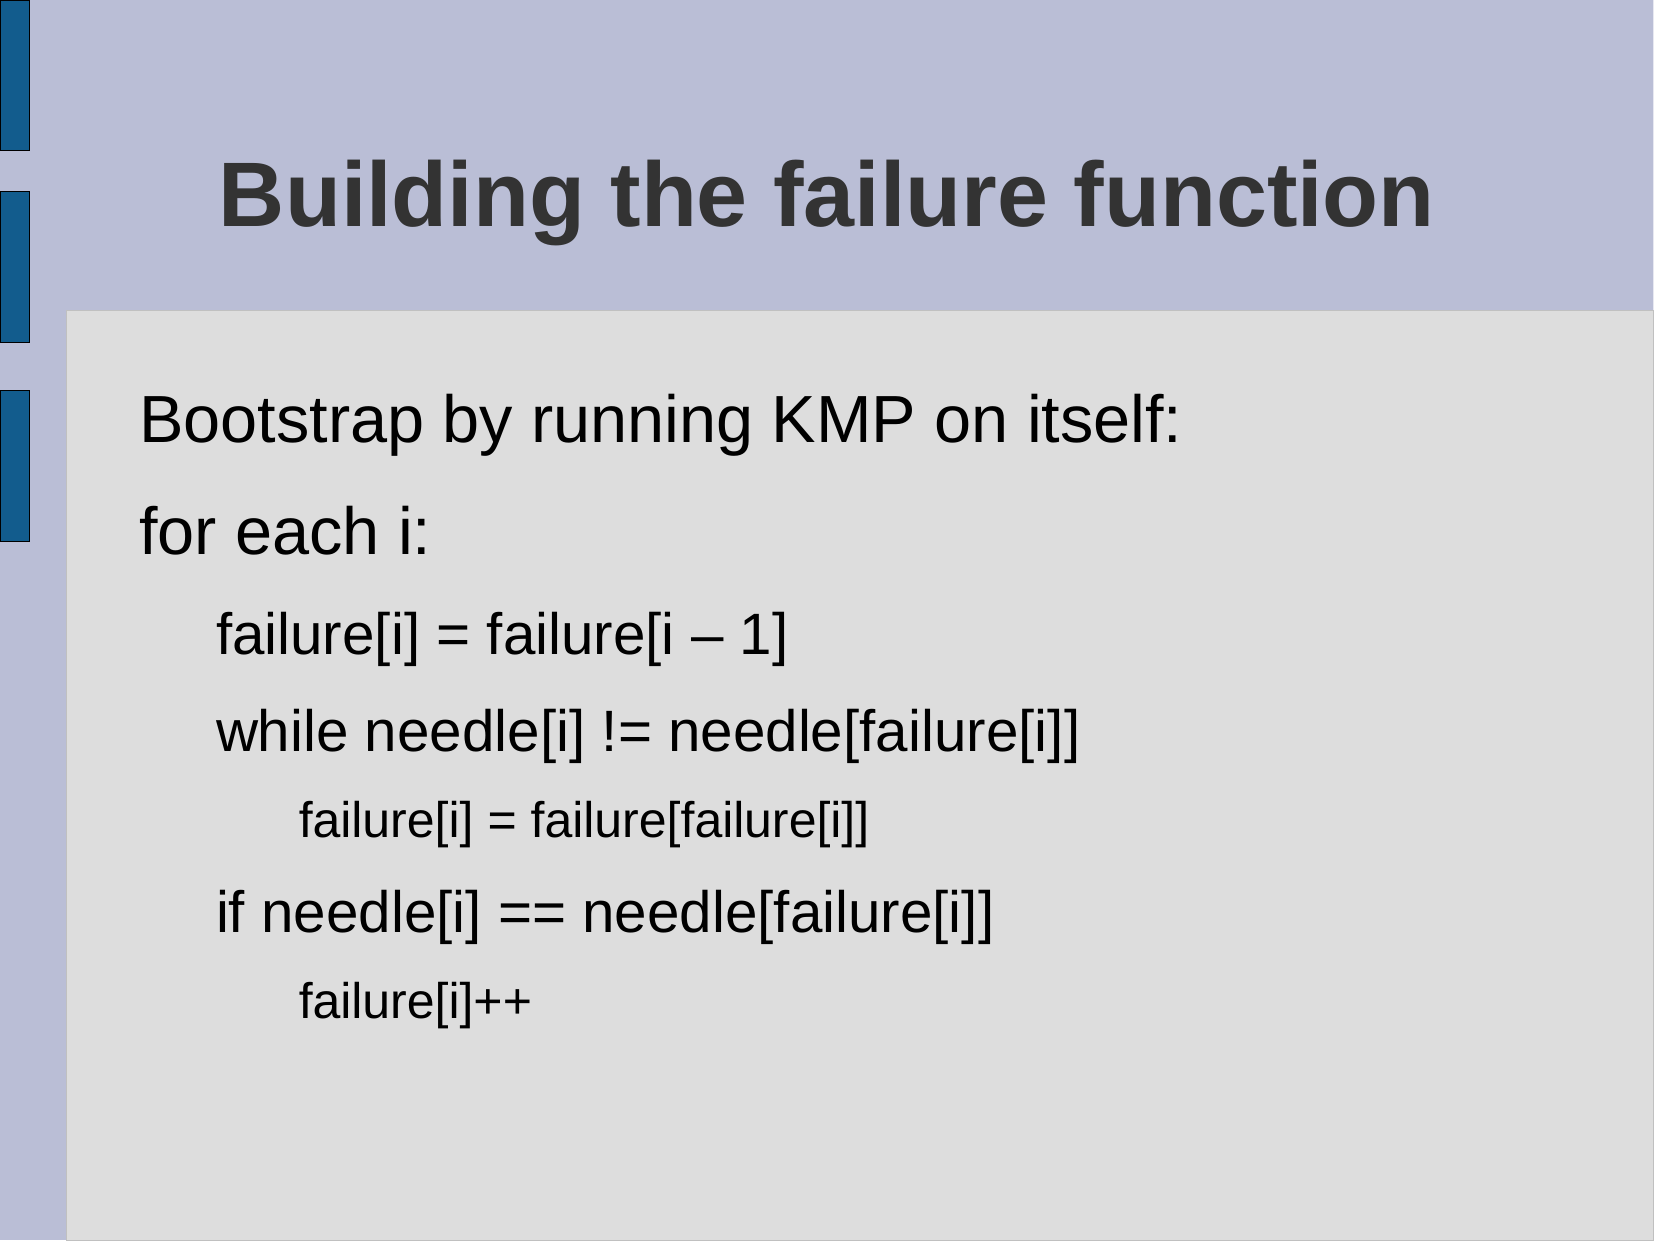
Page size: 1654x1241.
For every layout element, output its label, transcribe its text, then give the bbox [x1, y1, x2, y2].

list Bootstrap by running KMP on itself: for each i: failure[i] = failure[i – 1] while needle[i] != needle[failure[i]] failure[i] = failure[failure[i]] if needle[i] == needle[failure[i]] failure[i]++ [121, 344, 1534, 1127]
title Building the failure function [121, 91, 1534, 299]
